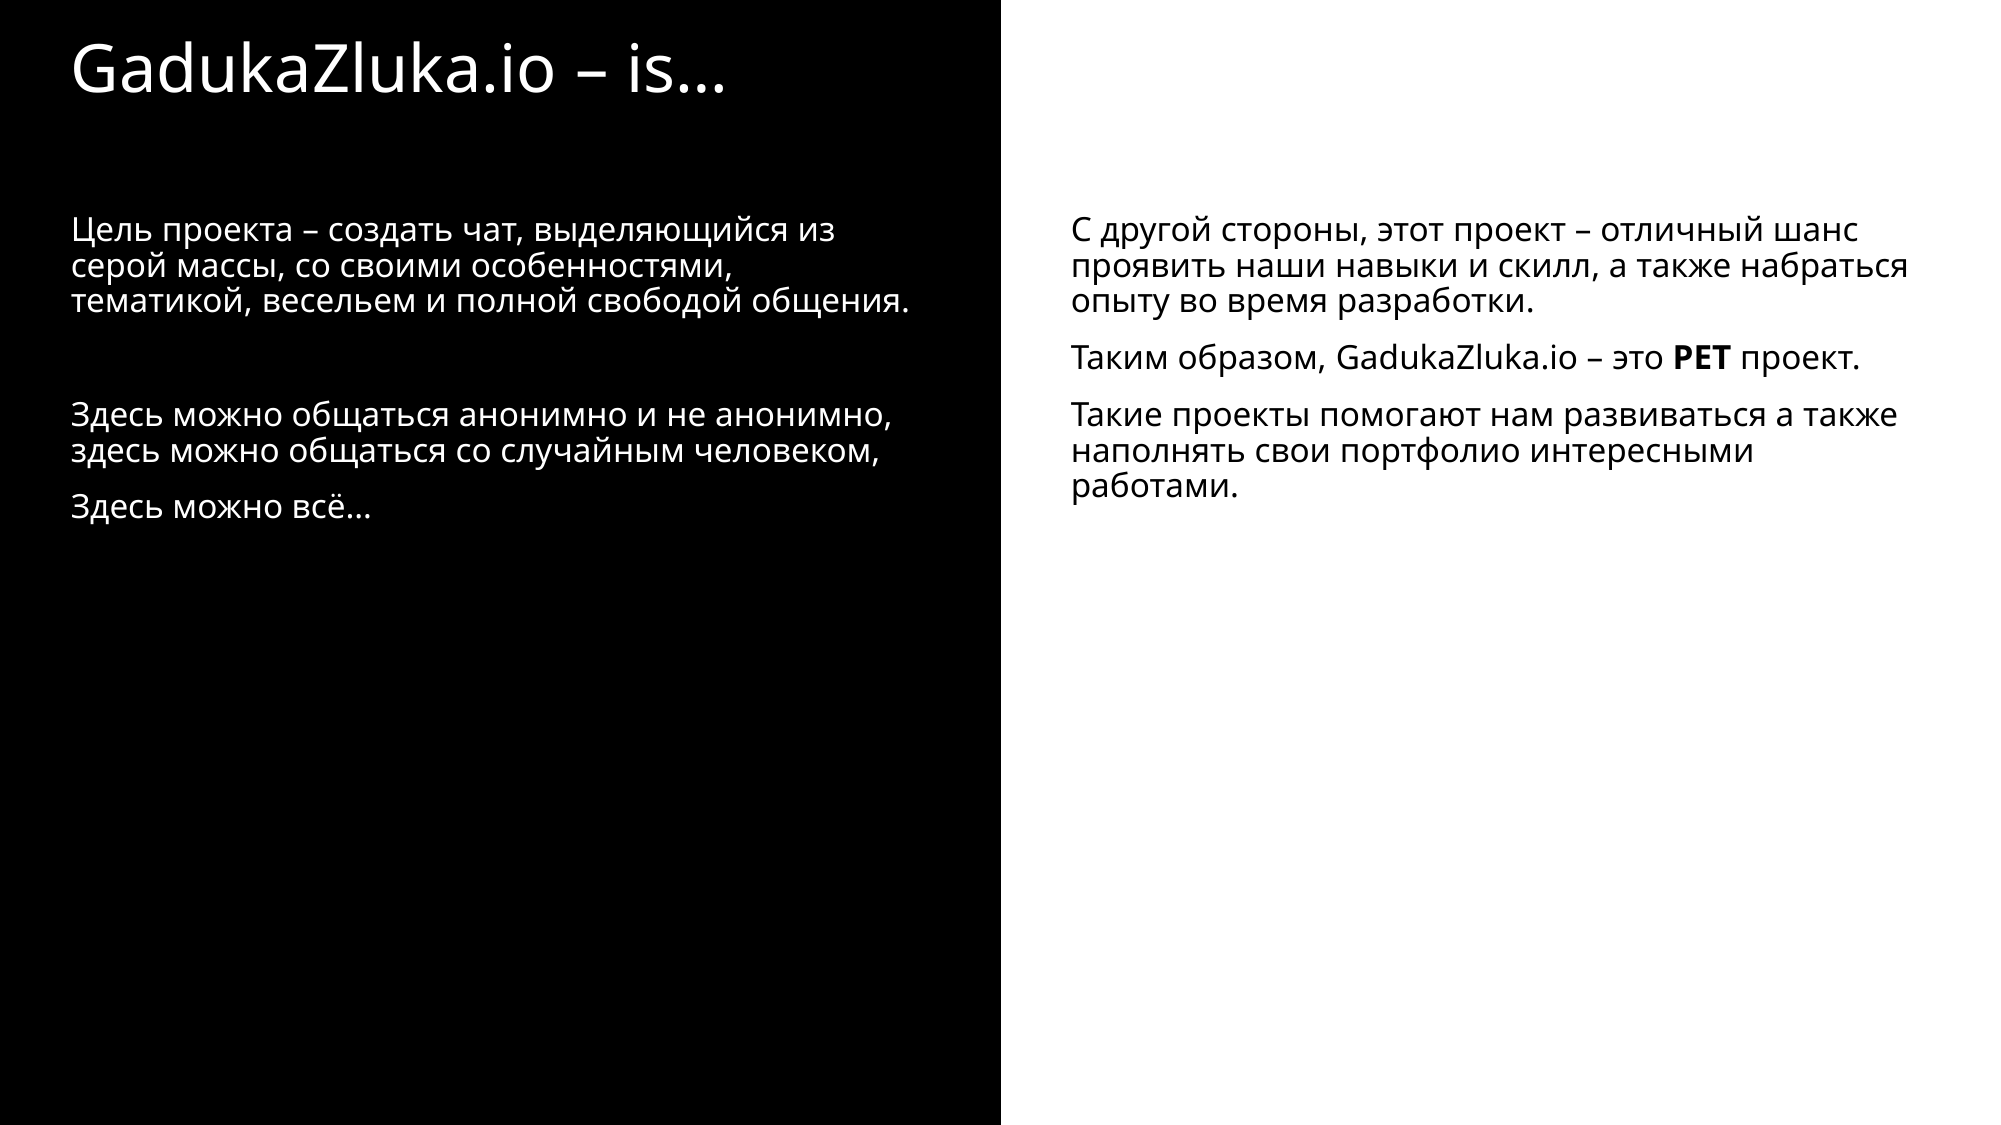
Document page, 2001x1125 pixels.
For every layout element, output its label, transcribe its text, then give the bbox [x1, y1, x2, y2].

text_box [0, 0, 1000, 1125]
text_box Цель проекта – создать чат, выделяющийся из серой массы, со своими особенностями, тематикой, весельем и полной свободой общения. Здесь можно общаться анонимно и не анонимно, здесь можно общаться со случайным человеком, Здесь можно всё… [55, 205, 931, 806]
text_box GadukaZluka.io – is… [55, 0, 1950, 142]
text_box С другой стороны, этот проект – отличный шанс проявить наши навыки и скилл, а также набраться опыту во время разработки. Таким образом, GadukaZluka.io – это PET проект. Такие проекты помогают нам развиваться а также наполнять свои портфолио интересными работами. [1055, 205, 1930, 649]
